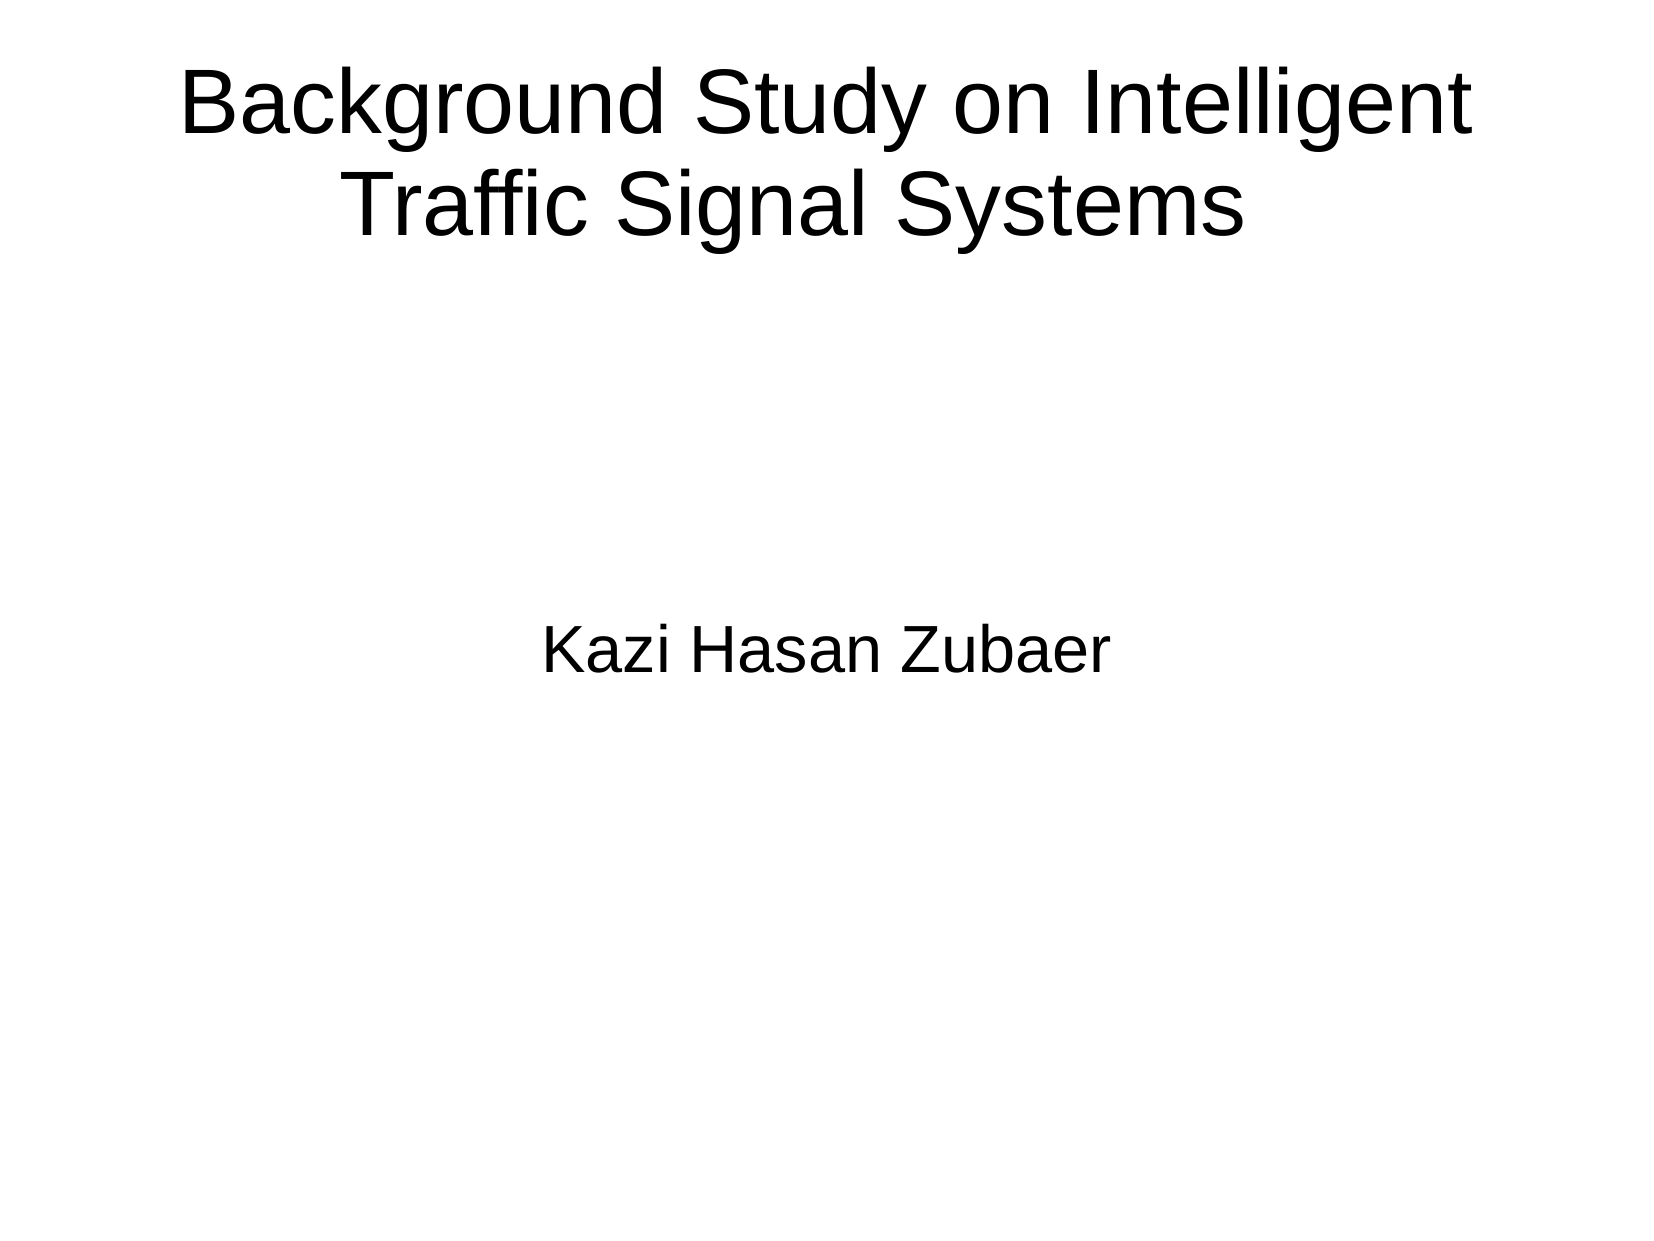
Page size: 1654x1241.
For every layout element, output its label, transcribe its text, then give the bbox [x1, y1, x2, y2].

title Background Study on Intelligent Traffic Signal Systems [82, 49, 1571, 257]
subtitle Kazi Hasan Zubaer [82, 290, 1571, 1010]
